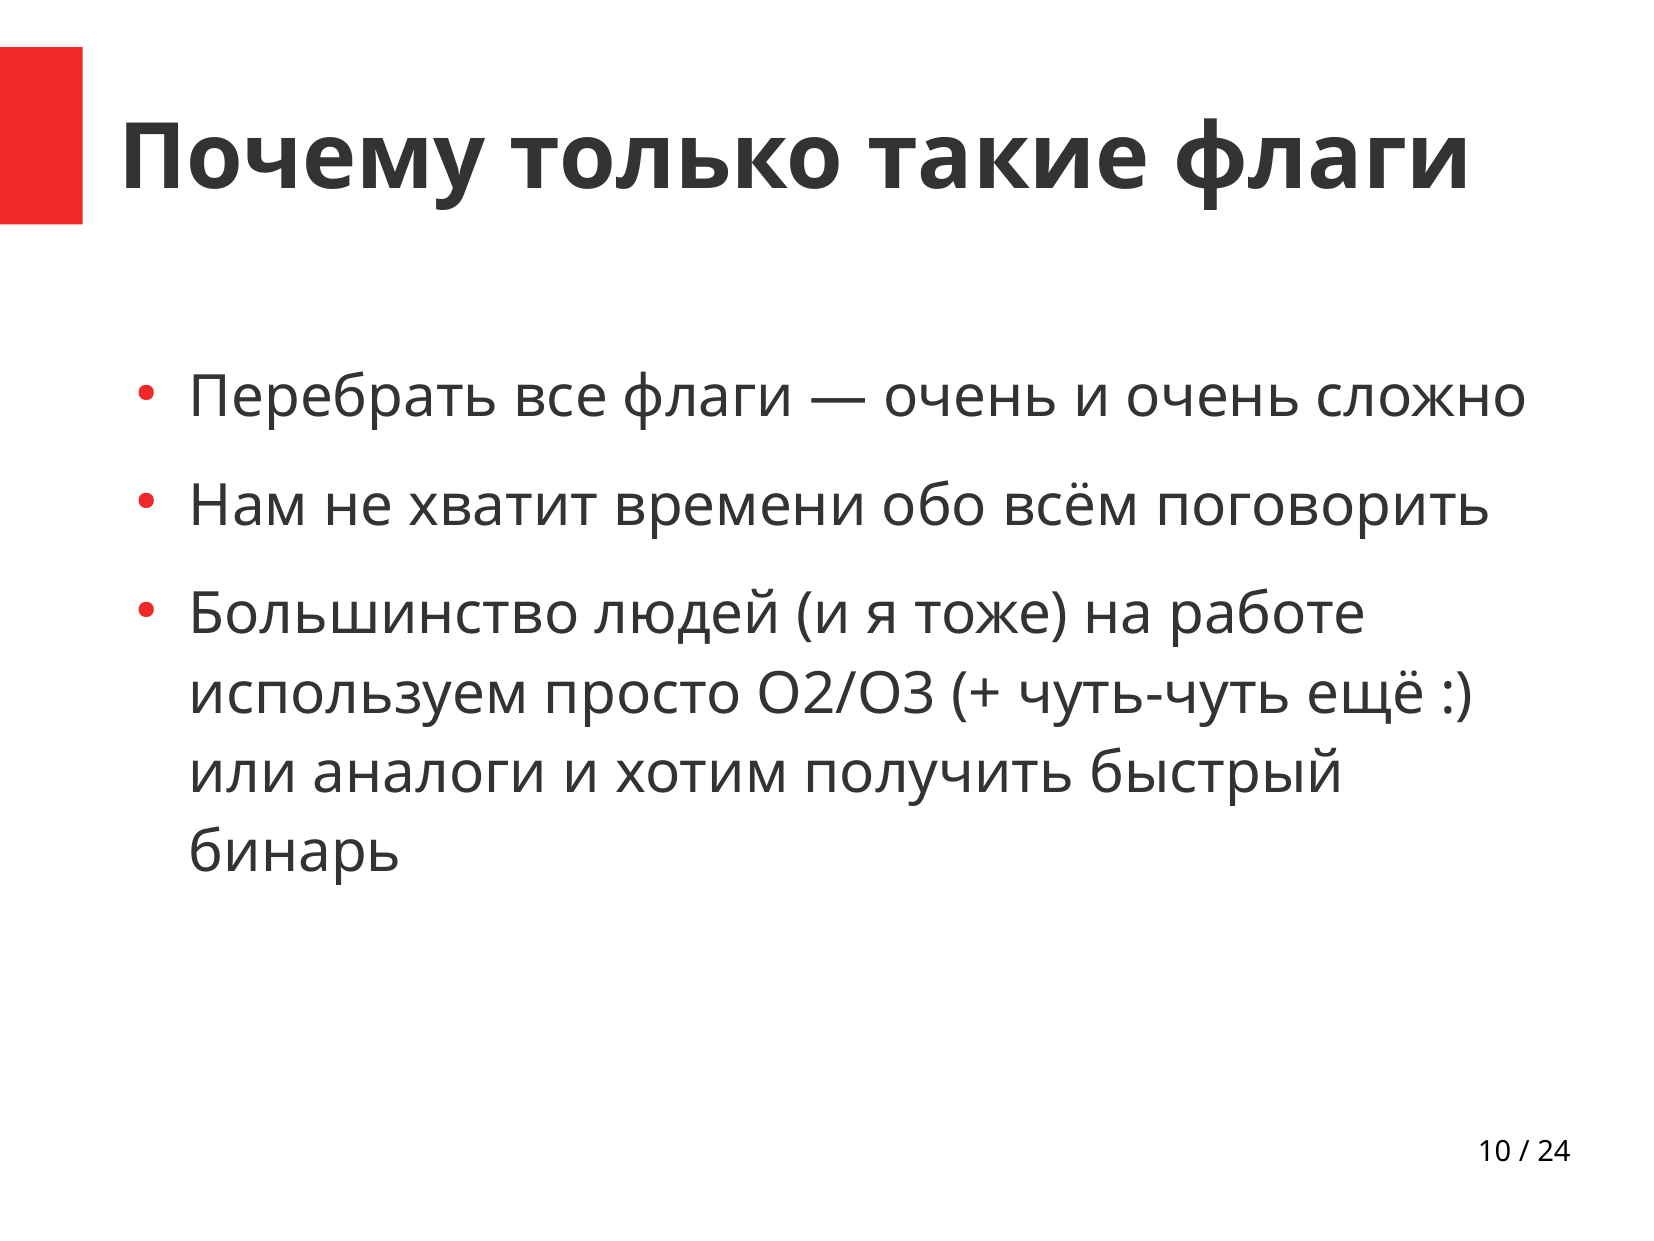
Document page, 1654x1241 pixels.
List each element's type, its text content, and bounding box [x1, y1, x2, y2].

list Перебрать все флаги — очень и очень сложно Нам не хватит времени обо всём поговорить Большинство людей (и я тоже) на работе используем просто O2/O3 (+ чуть-чуть ещё :) или аналоги и хотим получить быстрый бинарь [118, 354, 1536, 1074]
title Почему только такие флаги [118, 45, 1571, 260]
